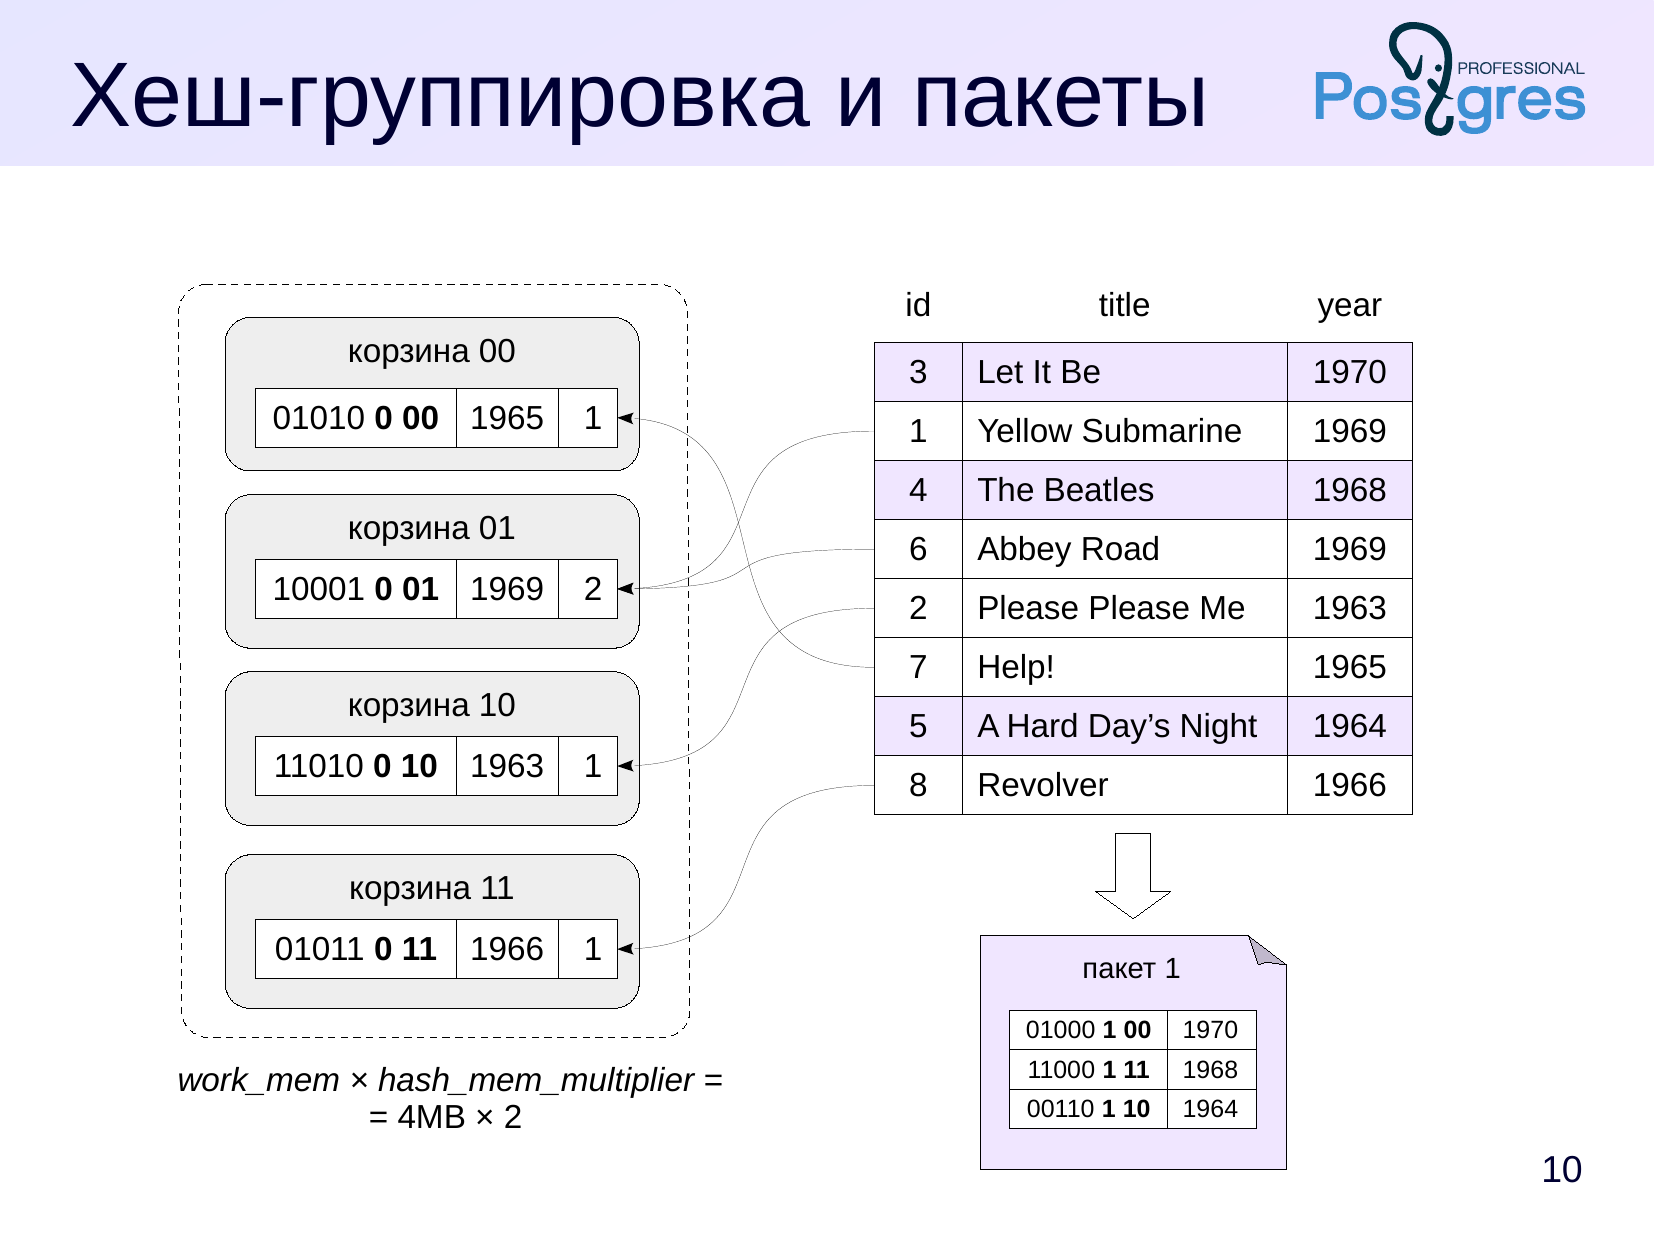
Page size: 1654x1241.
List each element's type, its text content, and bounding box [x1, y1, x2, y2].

title Хеш-группировка и пакеты [70, 43, 1291, 151]
text_box 1 [559, 919, 618, 979]
text_box 1964 [1167, 1090, 1257, 1129]
text_box [652, 578, 689, 588]
text_box корзина 10 [225, 671, 640, 826]
text_box 1963 [1287, 578, 1413, 638]
text_box 00110 1 10 [1009, 1090, 1167, 1129]
text_box id [874, 283, 962, 327]
text_box 11000 1 11 [1009, 1049, 1167, 1090]
text_box 2 [874, 578, 962, 638]
text_box [1095, 833, 1171, 919]
text_box 4 [874, 460, 962, 520]
text_box A Hard Day’s Night [962, 696, 1287, 756]
text_box title [962, 283, 1287, 327]
text_box Help! [962, 638, 1287, 696]
text_box The Beatles [962, 460, 1287, 520]
text_box Let It Be [962, 342, 1287, 402]
text_box 1963 [456, 736, 559, 796]
text_box Abbey Road [962, 520, 1287, 578]
text_box Please Please Me [962, 578, 1287, 638]
text_box 1970 [1287, 342, 1413, 402]
text_box 1965 [457, 388, 559, 448]
text_box 6 [874, 520, 962, 578]
text_box 1 [559, 388, 618, 448]
text_box 5 [874, 696, 962, 756]
text_box 1968 [1167, 1049, 1257, 1090]
text_box [980, 935, 1287, 1170]
text_box корзина 11 [225, 854, 640, 1009]
text_box 1970 [1167, 1010, 1257, 1049]
text_box 3 [874, 342, 962, 402]
text_box 1966 [456, 919, 559, 979]
text_box 01000 1 00 [1009, 1010, 1167, 1049]
text_box Yellow Submarine [962, 402, 1287, 460]
text_box 1 [559, 736, 618, 796]
text_box 1969 [1287, 520, 1413, 578]
text_box корзина 01 [225, 494, 640, 649]
text_box work_mem × hash_mem_multiplier = = 4MB × 2 [162, 1054, 739, 1205]
text_box 8 [874, 756, 962, 815]
text_box 1 [874, 402, 962, 460]
text_box 7 [874, 638, 962, 696]
text_box 1968 [1287, 460, 1413, 520]
text_box 1966 [1287, 756, 1413, 815]
text_box 01011 0 11 [255, 919, 456, 979]
text_box 1969 [1287, 402, 1413, 460]
text_box 11010 0 10 [255, 736, 456, 796]
text_box 1964 [1287, 696, 1413, 756]
text_box корзина 00 [225, 317, 640, 471]
text_box Revolver [962, 756, 1287, 815]
text_box 01010 0 00 [255, 388, 457, 448]
text_box пакет 1 [1067, 945, 1196, 993]
text_box 10001 0 01 [255, 559, 457, 619]
text_box 1969 [457, 559, 559, 619]
text_box year [1287, 283, 1413, 327]
text_box 2 [559, 559, 618, 619]
text_box [178, 284, 690, 1038]
text_box 1965 [1287, 638, 1413, 696]
